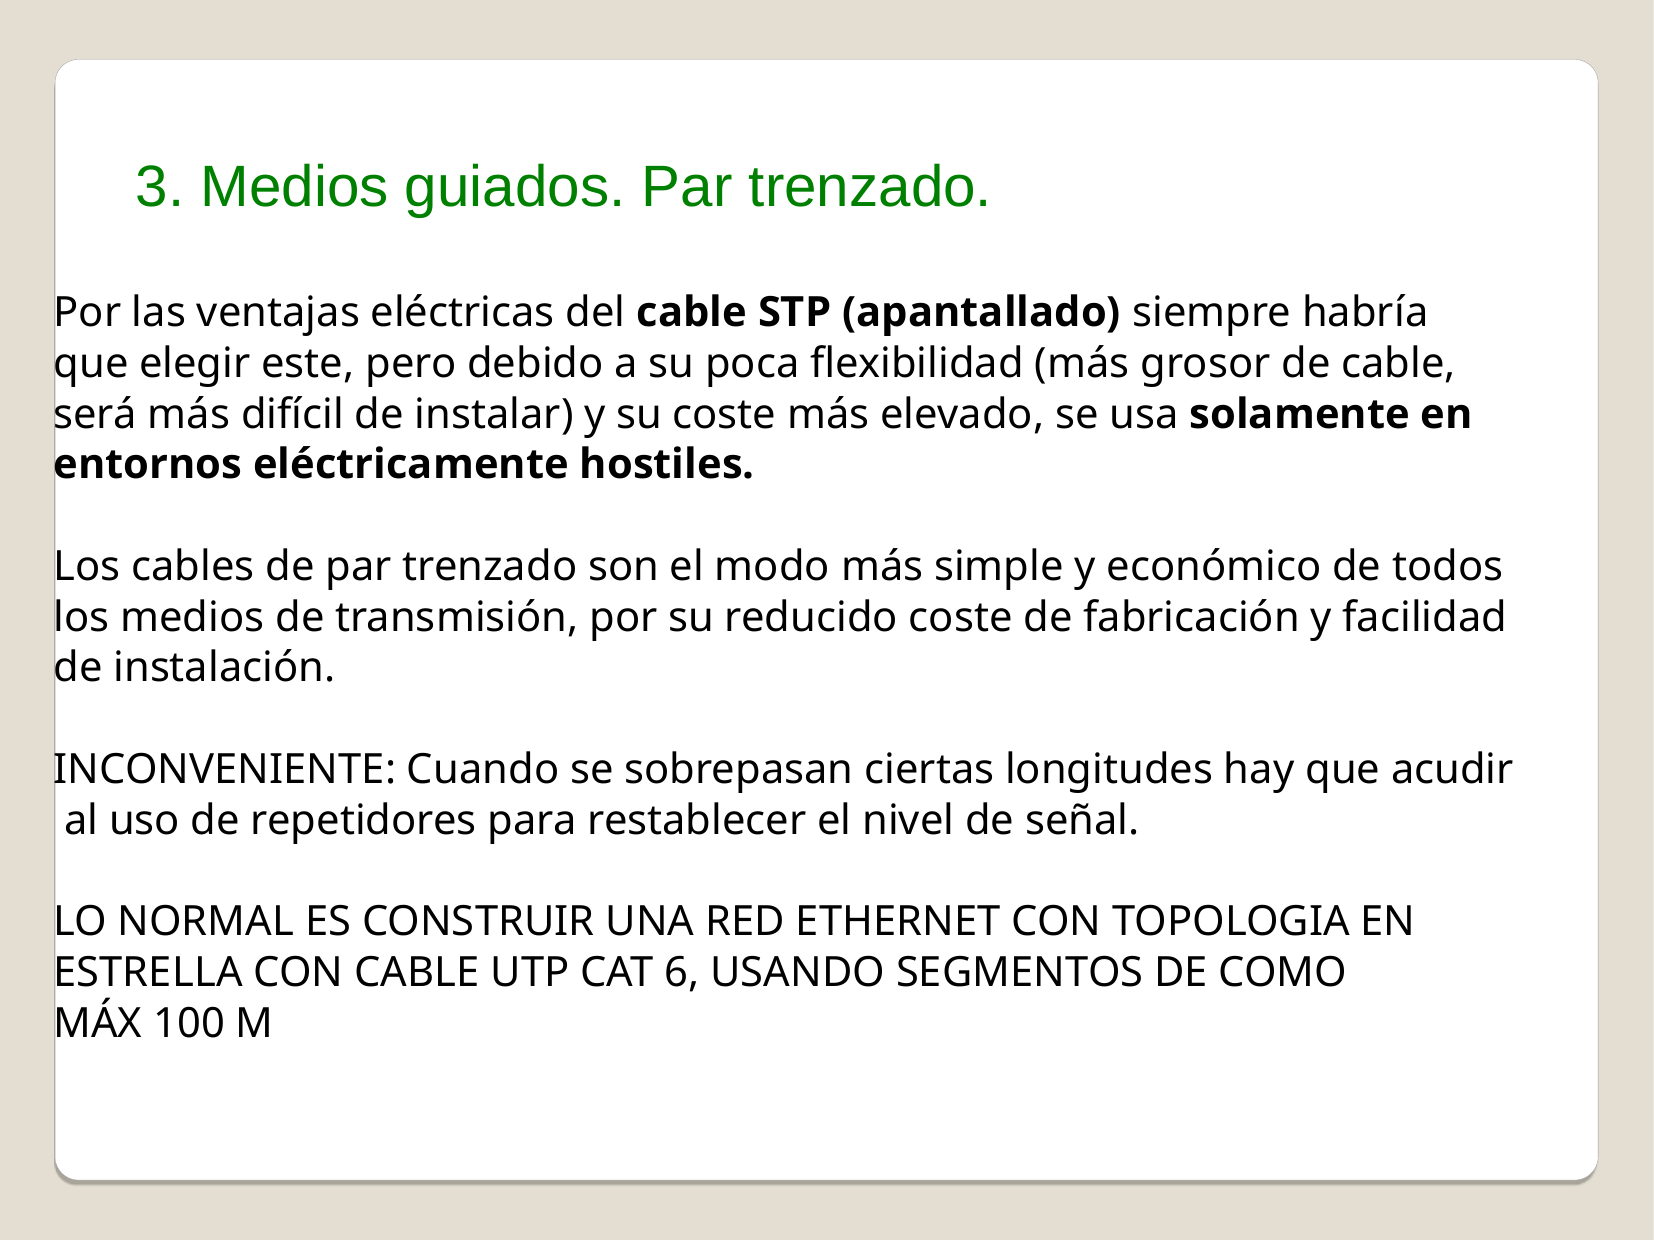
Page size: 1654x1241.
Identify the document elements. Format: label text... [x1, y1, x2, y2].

text_box 3. Medios guiados. Par trenzado. [118, 147, 1418, 223]
text_box Por las ventajas eléctricas del cable STP (apantallado) siempre habría que elegir este, pero debido a su poca flexibilidad (más grosor de cable, será más difícil de instalar) y su coste más elevado, se usa solamente en entornos eléctricamente hostiles. Los cables de par trenzado son el modo más simple y económico de todos los medios de transmisión, por su reducido coste de fabricación y facilidad de instalación. INCONVENIENTE: Cuando se sobrepasan ciertas longitudes hay que acudir al uso de repetidores para restablecer el nivel de señal. LO NORMAL ES CONSTRUIR UNA RED ETHERNET CON TOPOLOGIA EN ESTRELLA CON CABLE UTP CAT 6, USANDO SEGMENTOS DE COMO MÁX 100 M [38, 283, 1654, 1069]
